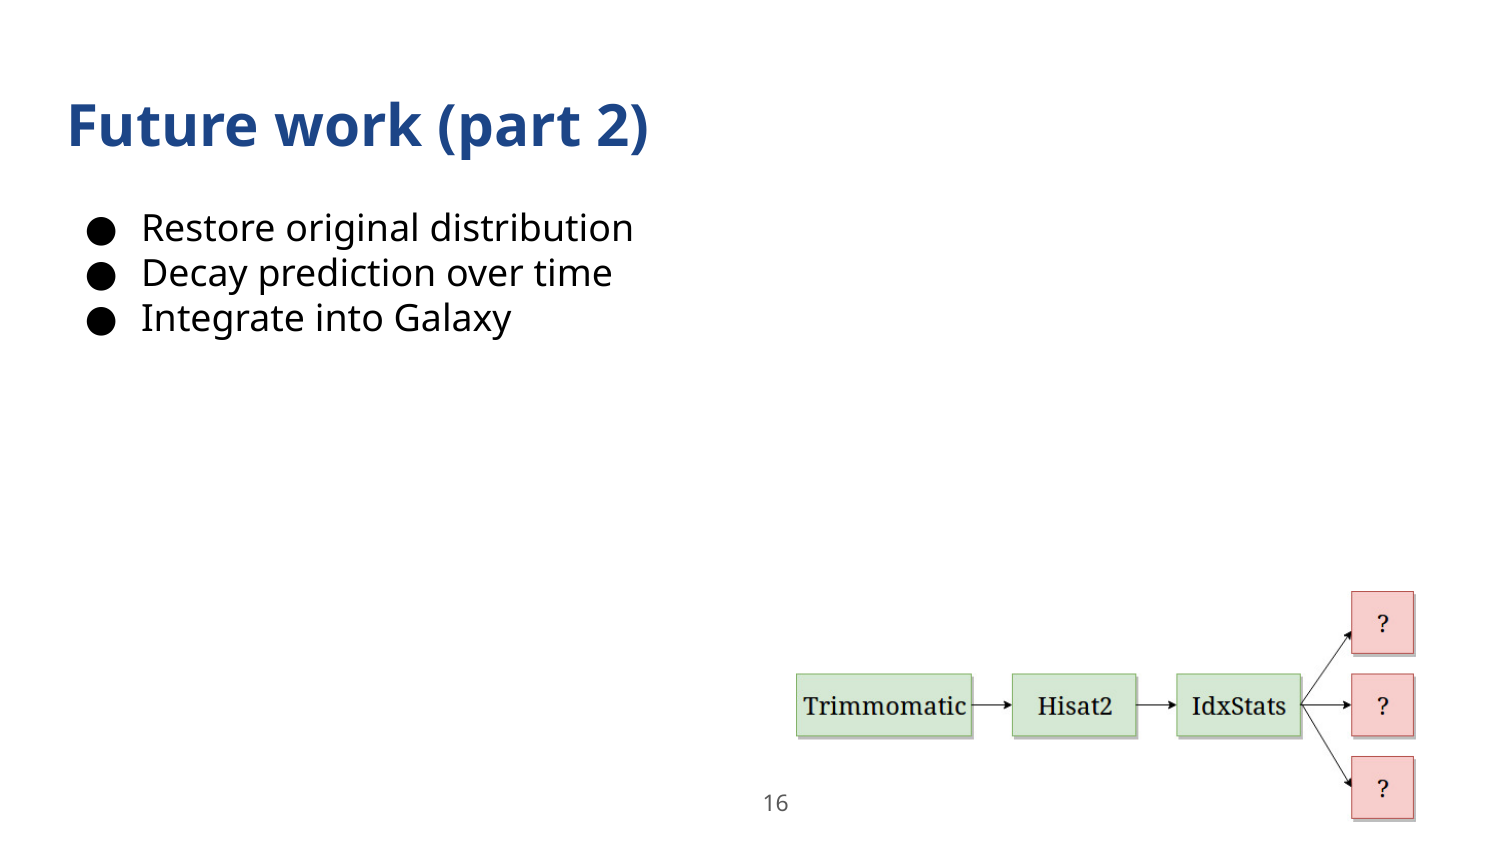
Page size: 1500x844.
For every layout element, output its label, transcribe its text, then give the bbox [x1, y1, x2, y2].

title Future work (part 2) [51, 72, 1449, 167]
slide_number <number> [714, 771, 805, 837]
list Restore original distribution Decay prediction over time Integrate into Galaxy [51, 189, 1449, 750]
picture [796, 591, 1416, 822]
